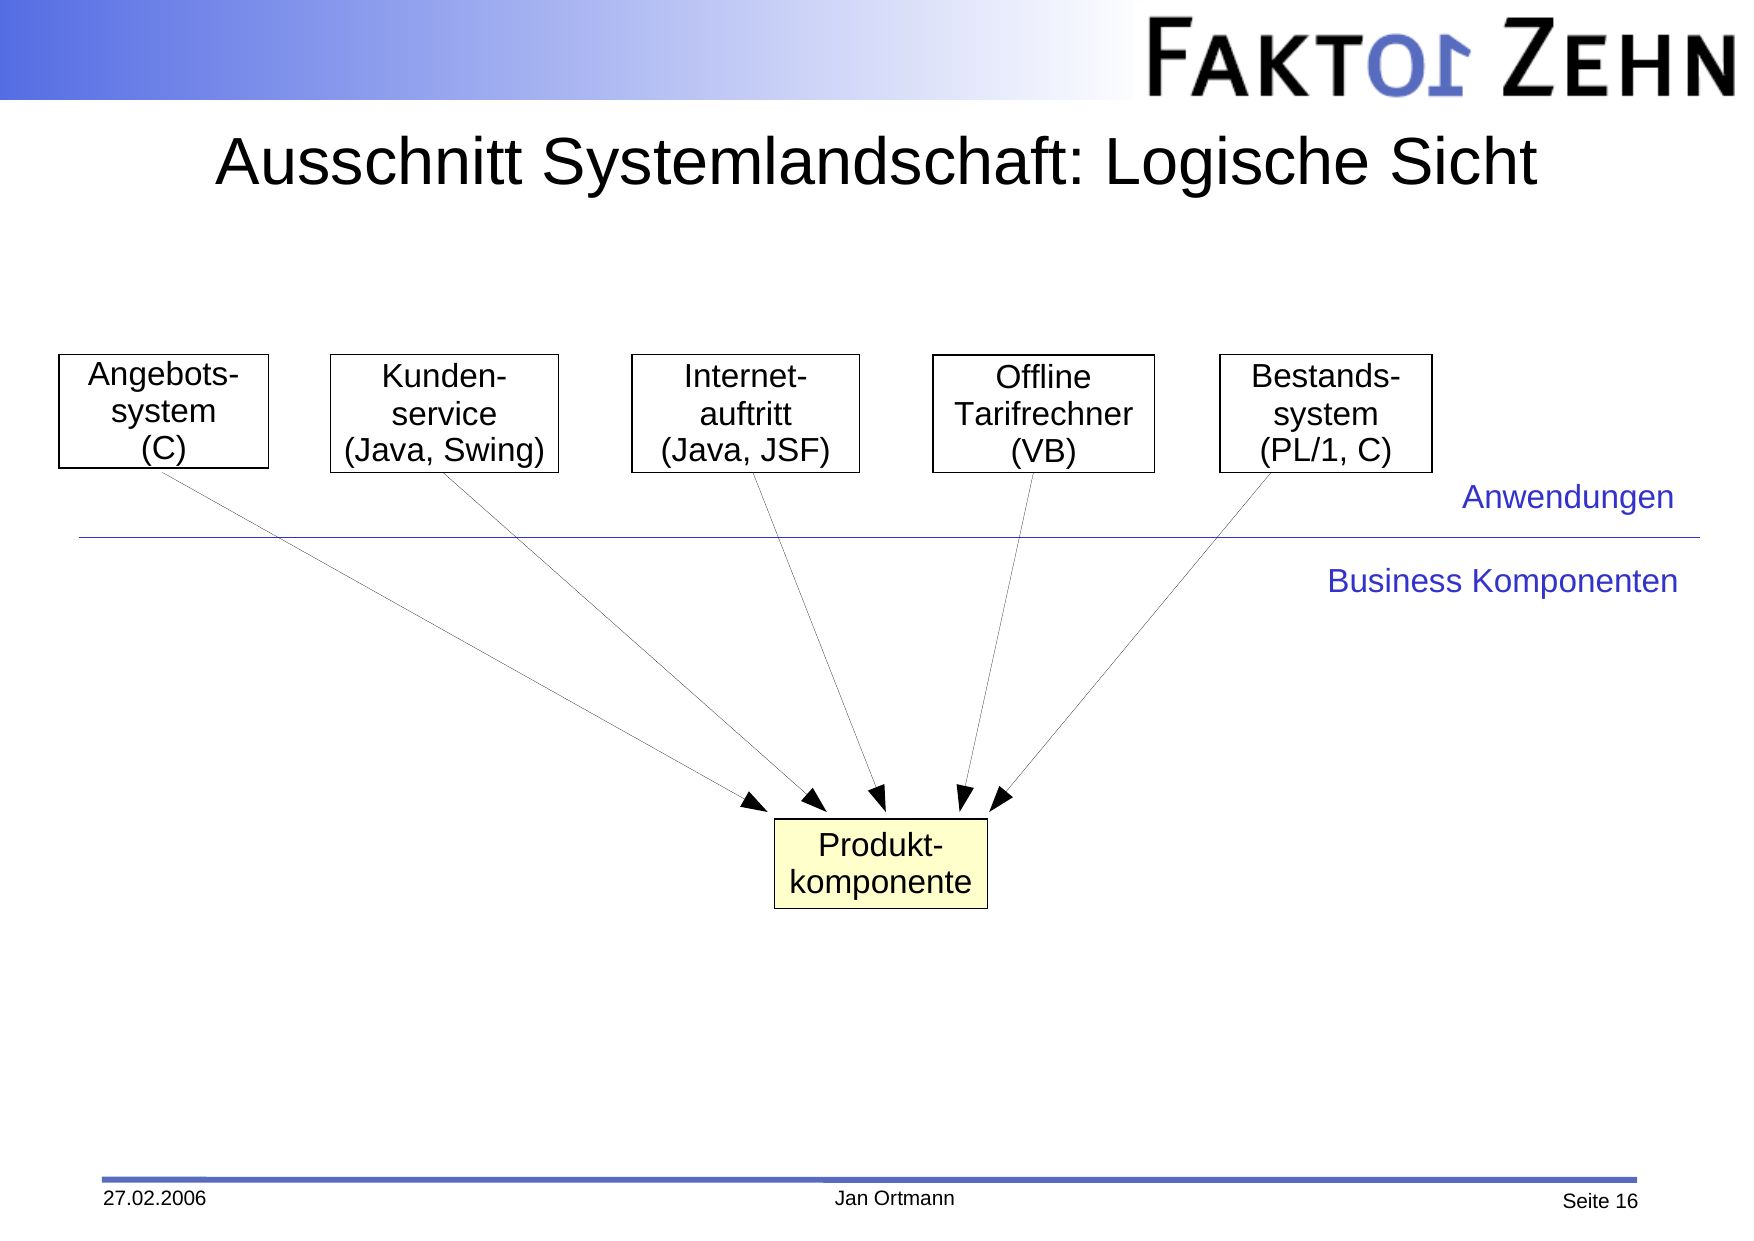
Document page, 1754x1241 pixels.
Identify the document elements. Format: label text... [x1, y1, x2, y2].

text_box Produkt- komponente [774, 819, 988, 909]
title Ausschnitt Systemlandschaft: Logische Sicht [179, 107, 1576, 216]
text_box Kunden-service (Java, Swing) [330, 354, 559, 473]
picture [1133, 2, 1749, 105]
text_box Business Komponenten [1312, 555, 1695, 608]
text_box Angebots- system (C) [58, 354, 269, 469]
text_box Anwendungen [1447, 470, 1690, 524]
text_box Bestands- system (PL/1, C) [1220, 354, 1433, 473]
text_box Internet- auftritt (Java, JSF) [631, 354, 860, 473]
text_box Offline Tarifrechner (VB) [933, 355, 1155, 473]
